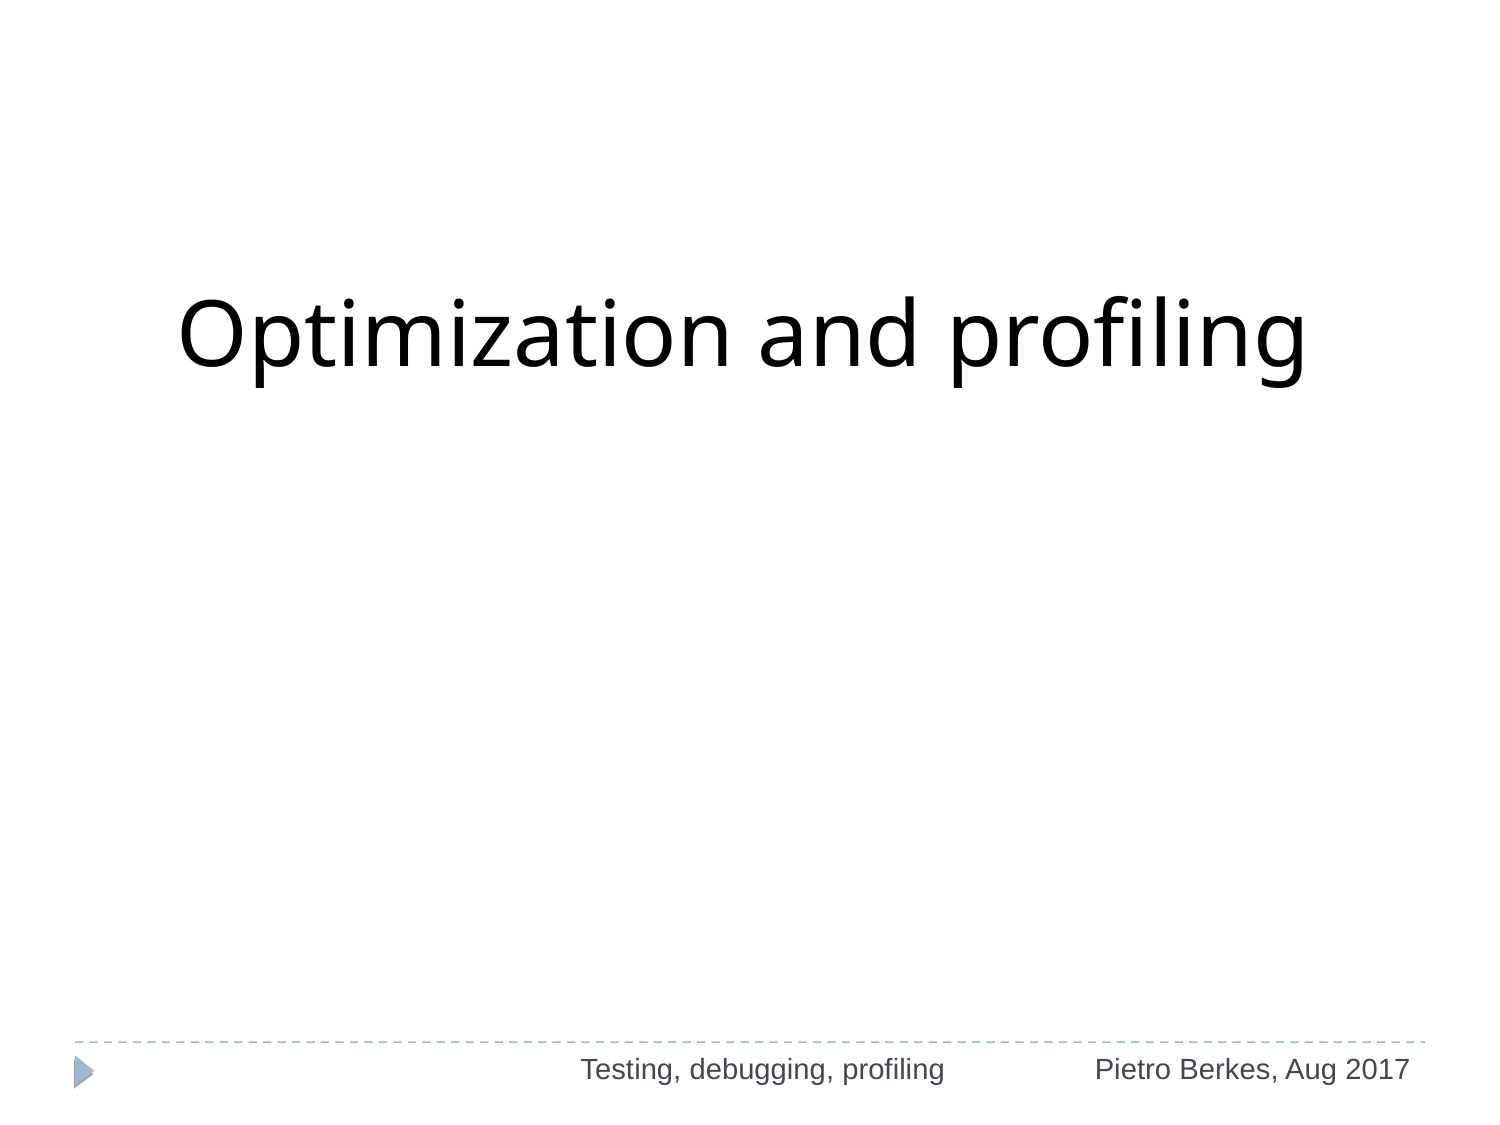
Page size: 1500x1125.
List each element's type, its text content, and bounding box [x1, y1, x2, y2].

slide_number Pietro Berkes, Aug 2017 [1051, 1042, 1426, 1103]
footer Testing, debugging, profiling [475, 1042, 1051, 1103]
text_box Optimization and profiling [135, 267, 1353, 392]
